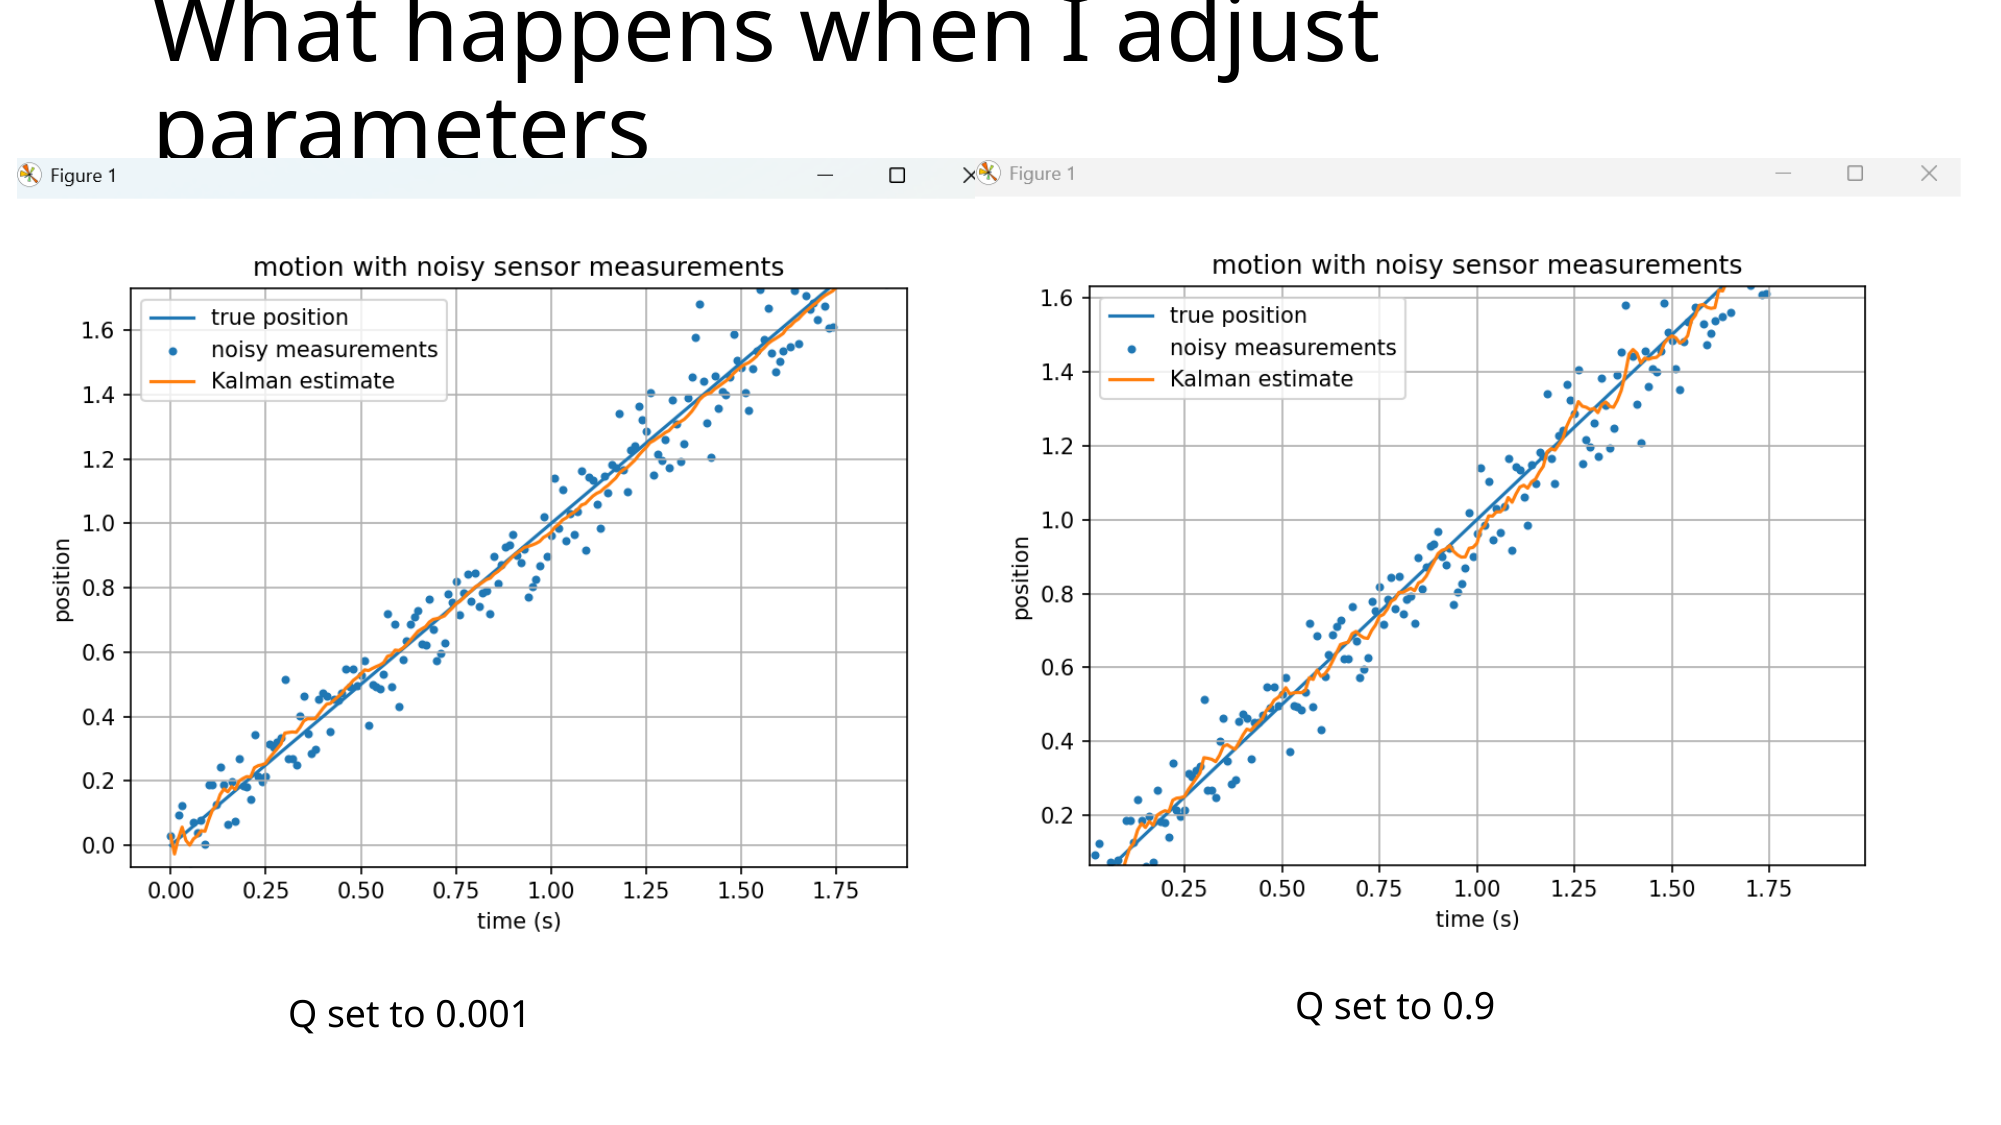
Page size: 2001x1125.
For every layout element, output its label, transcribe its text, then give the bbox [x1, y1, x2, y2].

text_box Q set to 0.001 [273, 982, 721, 1043]
picture [17, 158, 1961, 937]
text_box Q set to 0.9 [1280, 974, 1727, 1036]
title What happens when I adjust parameters [137, 0, 1863, 158]
